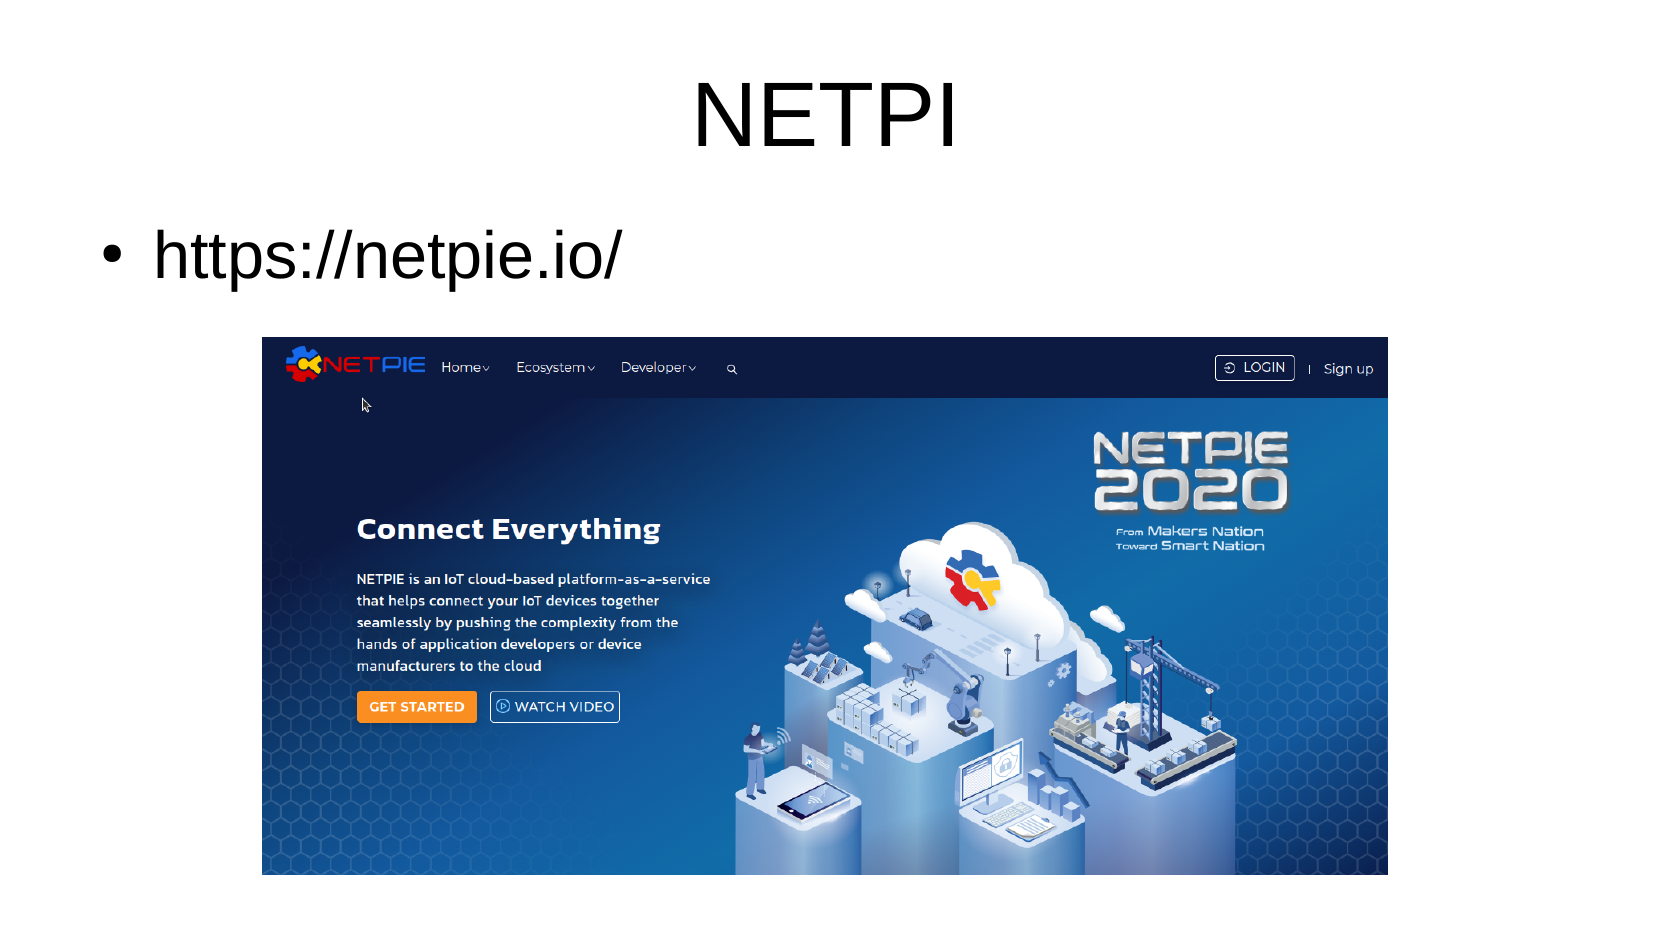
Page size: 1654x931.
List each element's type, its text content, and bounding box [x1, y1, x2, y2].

title NETPI [82, 37, 1571, 193]
picture [262, 337, 1388, 875]
list https://netpie.io/ [82, 217, 1571, 758]
